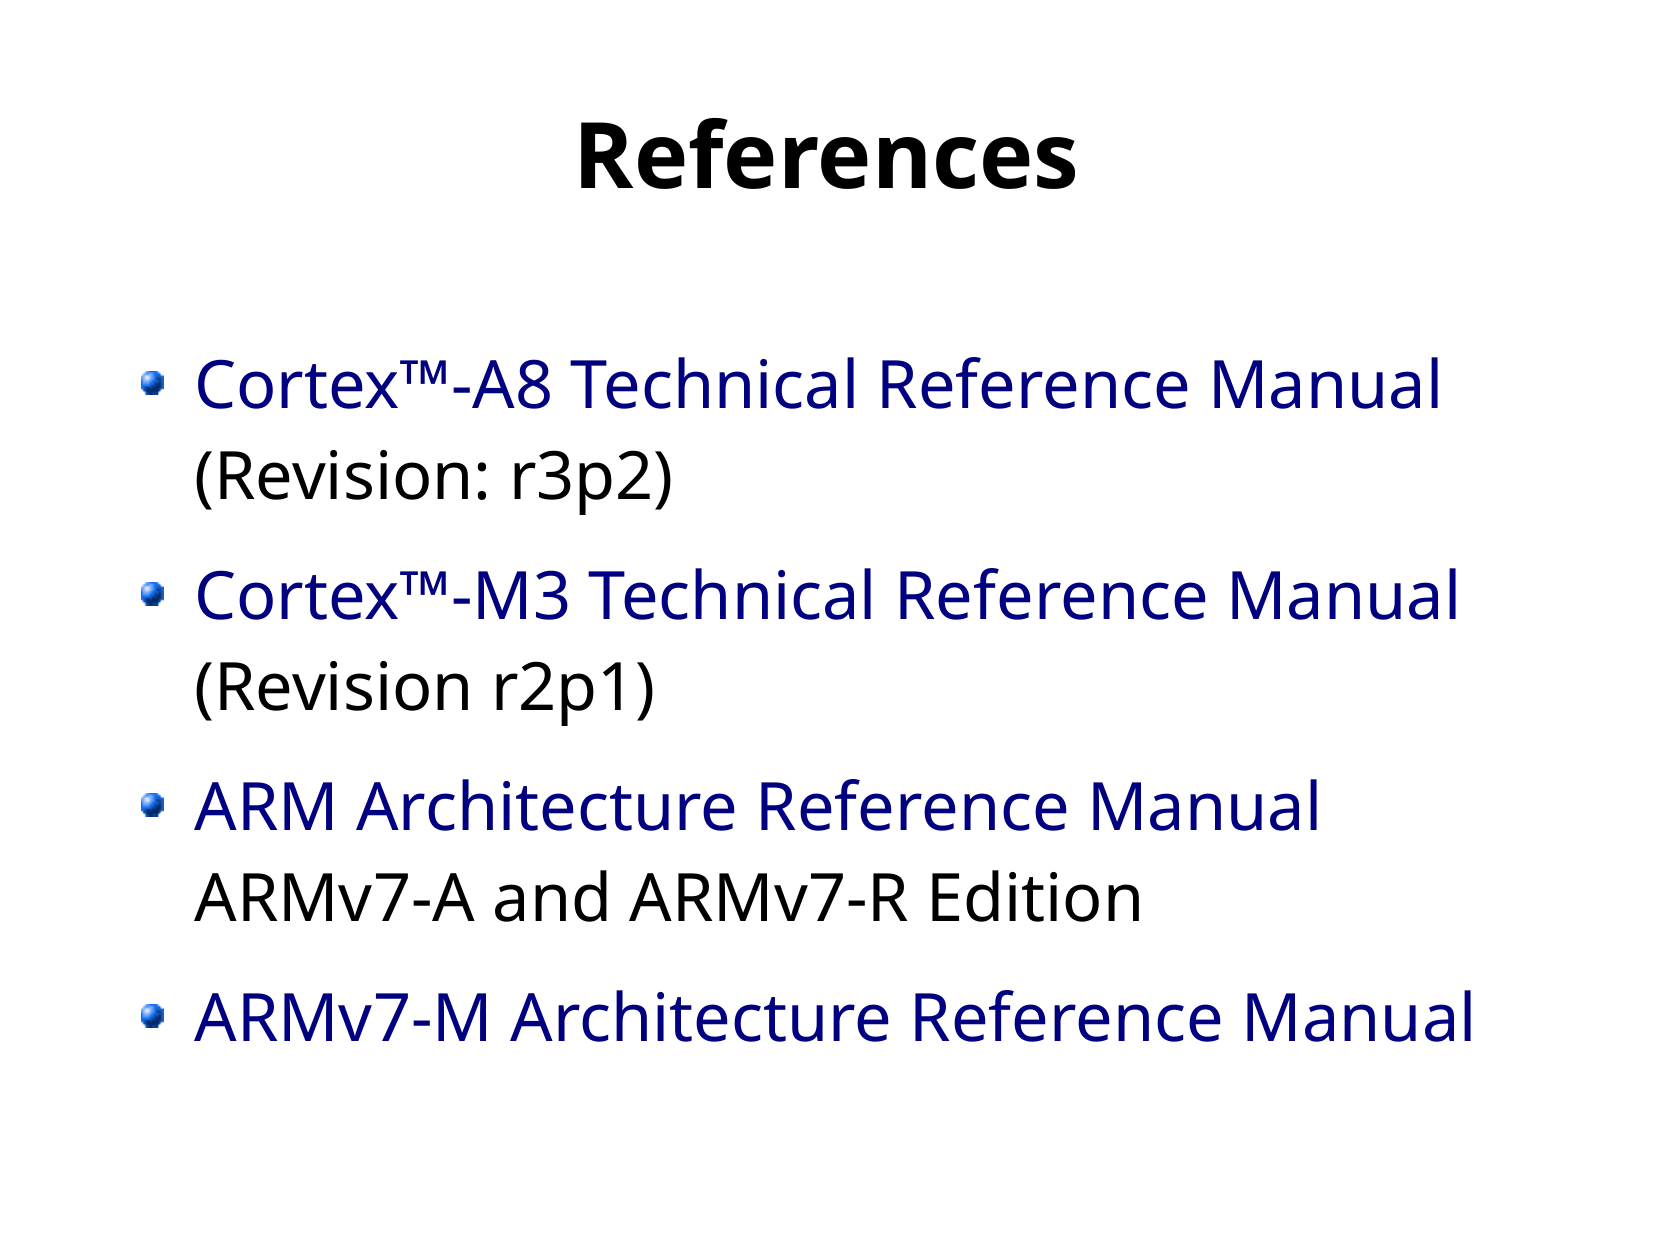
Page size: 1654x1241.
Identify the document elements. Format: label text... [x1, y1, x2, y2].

list Cortex™-A8 Technical Reference Manual (Revision: r3p2) Cortex™-M3 Technical Reference Manual (Revision r2p1) ARM Architecture Reference Manual ARMv7-A and ARMv7-R Edition ARMv7-M Architecture Reference Manual [82, 337, 1571, 1157]
title References [82, 49, 1571, 257]
